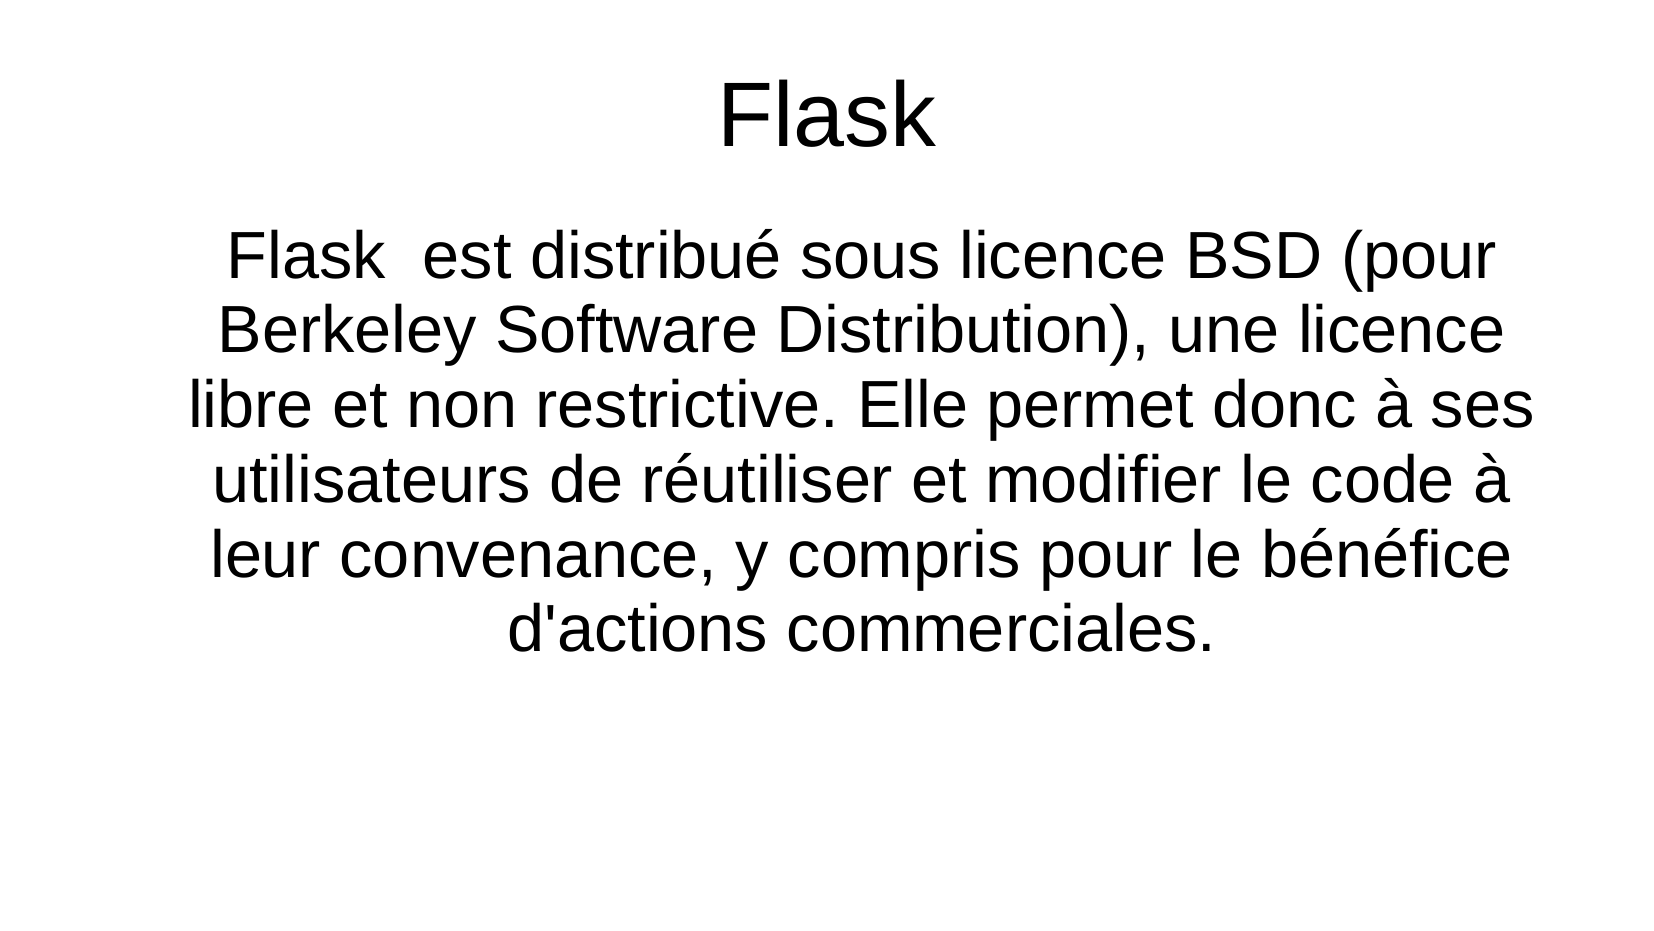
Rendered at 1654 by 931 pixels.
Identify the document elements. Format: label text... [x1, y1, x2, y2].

list Flask est distribué sous licence BSD (pour Berkeley Software Distribution), une licence libre et non restrictive. Elle permet donc à ses utilisateurs de réutiliser et modifier le code à leur convenance, y compris pour le bénéfice d'actions commerciales. [82, 217, 1571, 758]
title Flask [82, 37, 1571, 193]
